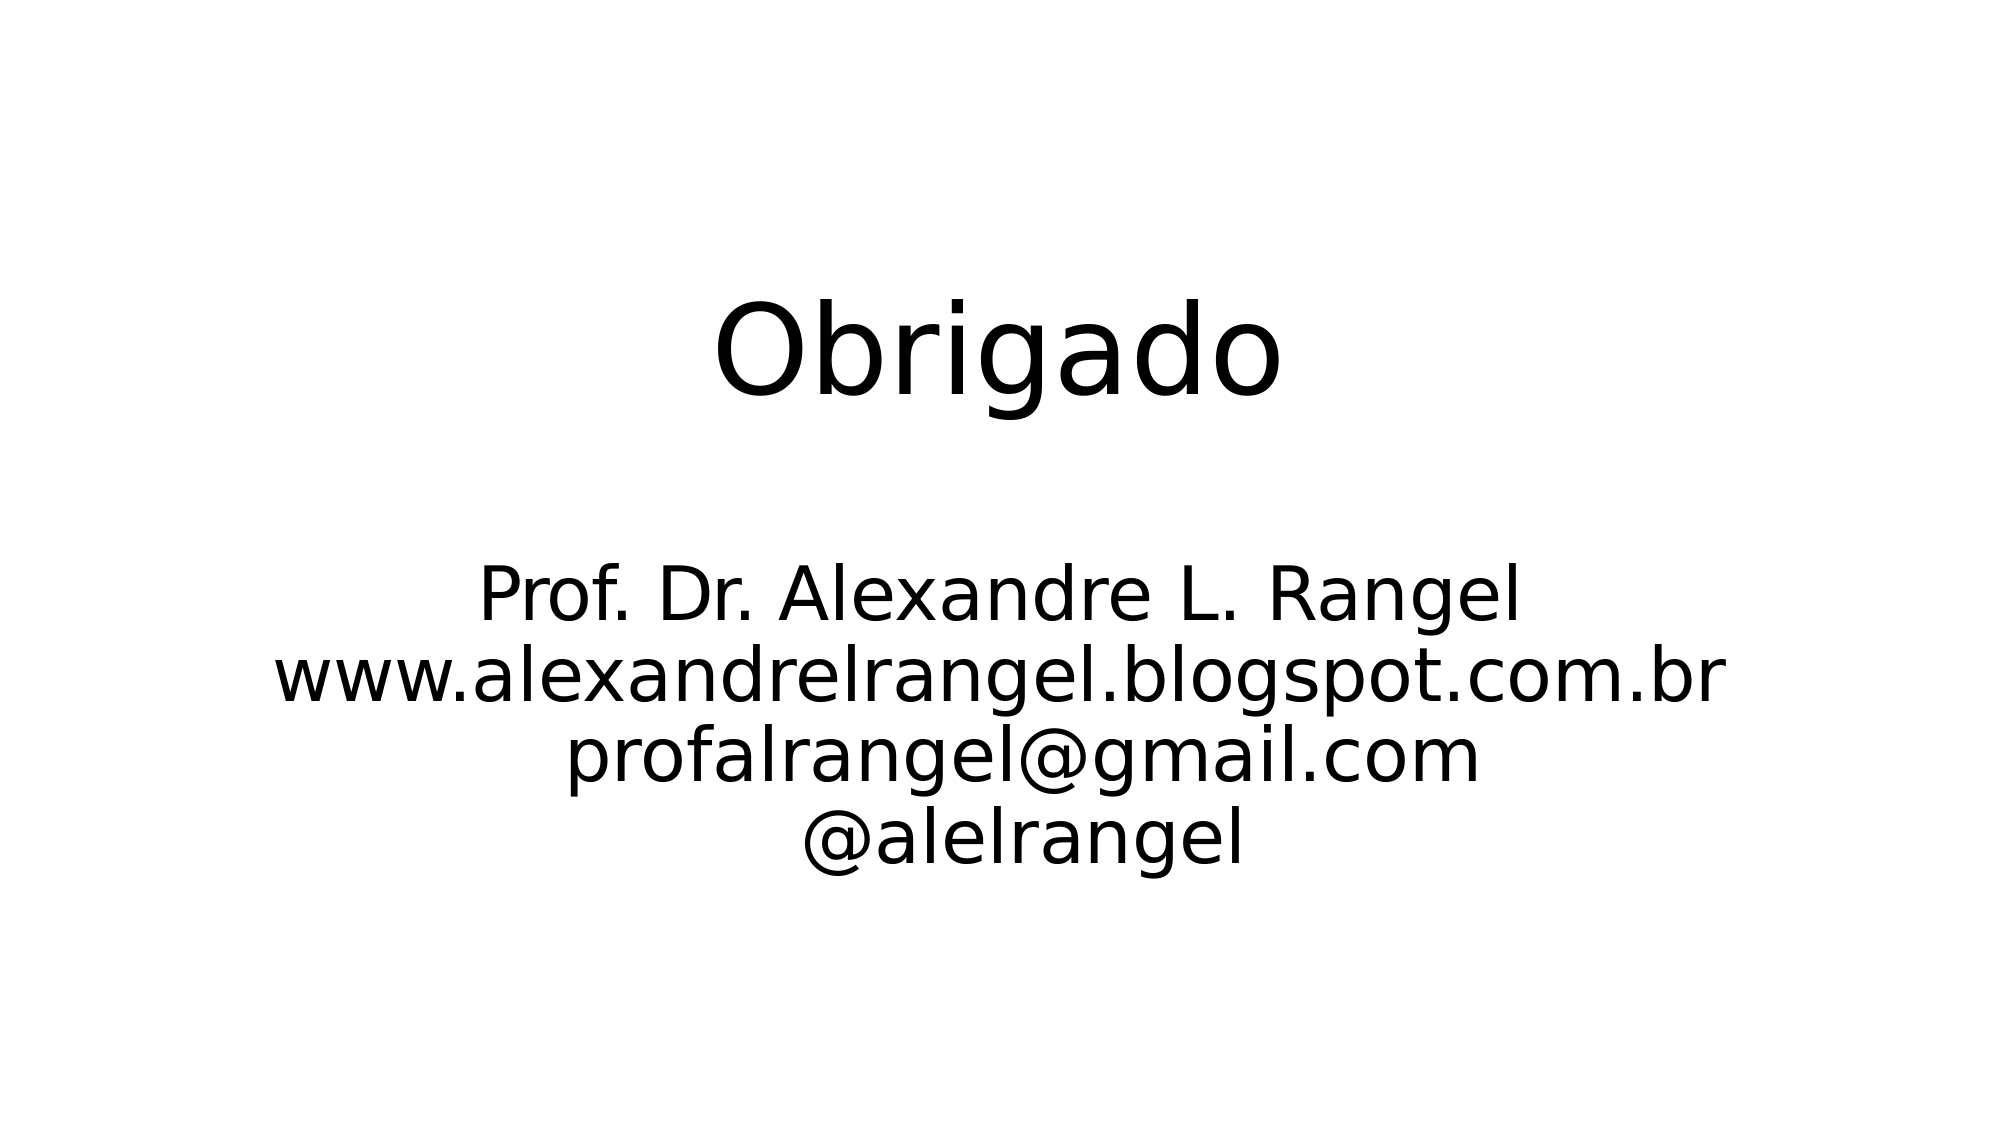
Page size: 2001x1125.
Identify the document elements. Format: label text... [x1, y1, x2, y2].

title Obrigado [709, 267, 1289, 458]
list Prof. Dr. Alexandre L. Rangel www.alexandrelrangel.blogspot.com.br profalrangel@gmail.com @alelrangel [263, 544, 1784, 969]
